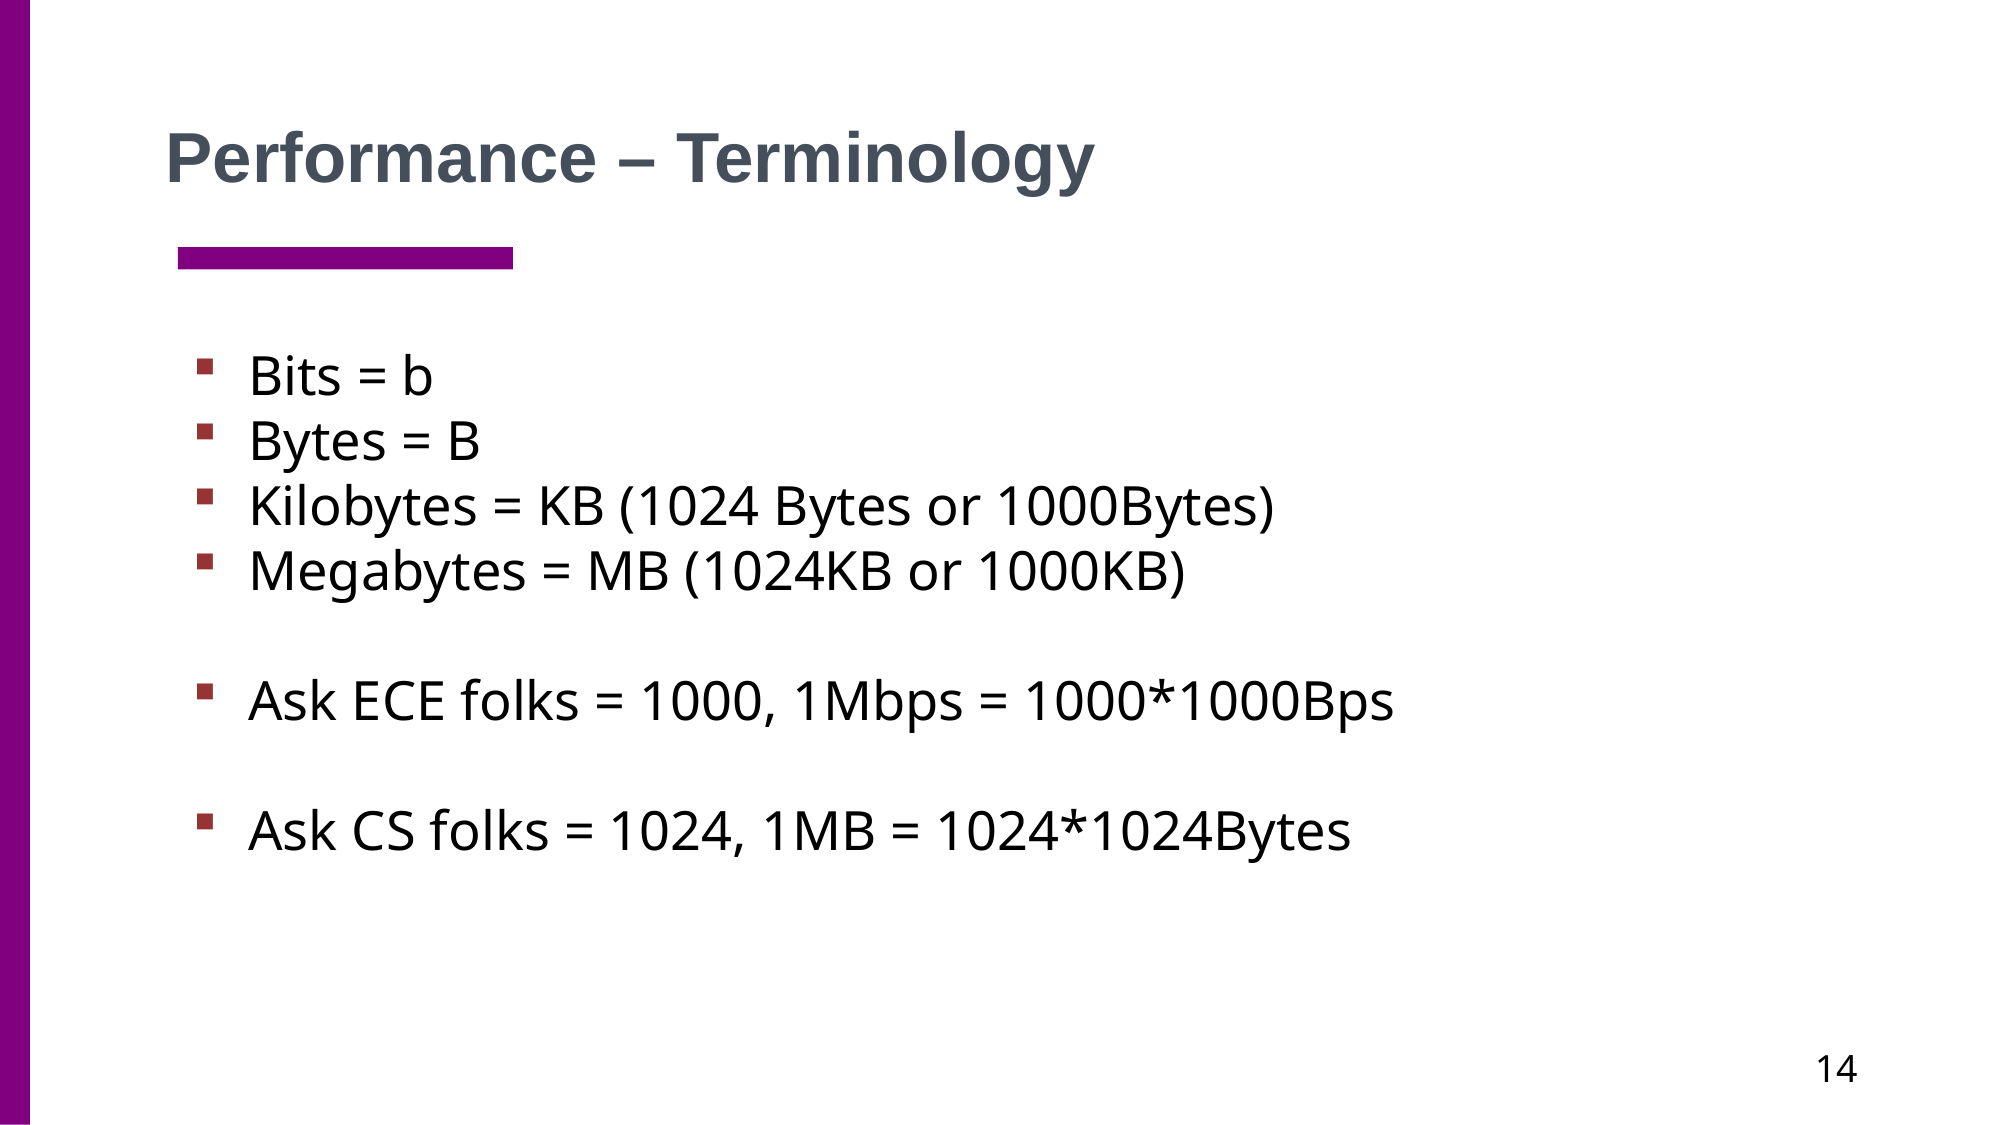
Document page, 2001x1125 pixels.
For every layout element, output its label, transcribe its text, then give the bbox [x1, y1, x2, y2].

text_box Bits = b Bytes = B Kilobytes = KB (1024 Bytes or 1000Bytes) Megabytes = MB (1024KB or 1000KB) Ask ECE folks = 1000, 1Mbps = 1000*1000Bps Ask CS folks = 1024, 1MB = 1024*1024Bytes [177, 326, 1875, 1050]
text_box Performance – Terminology [151, 0, 1849, 212]
